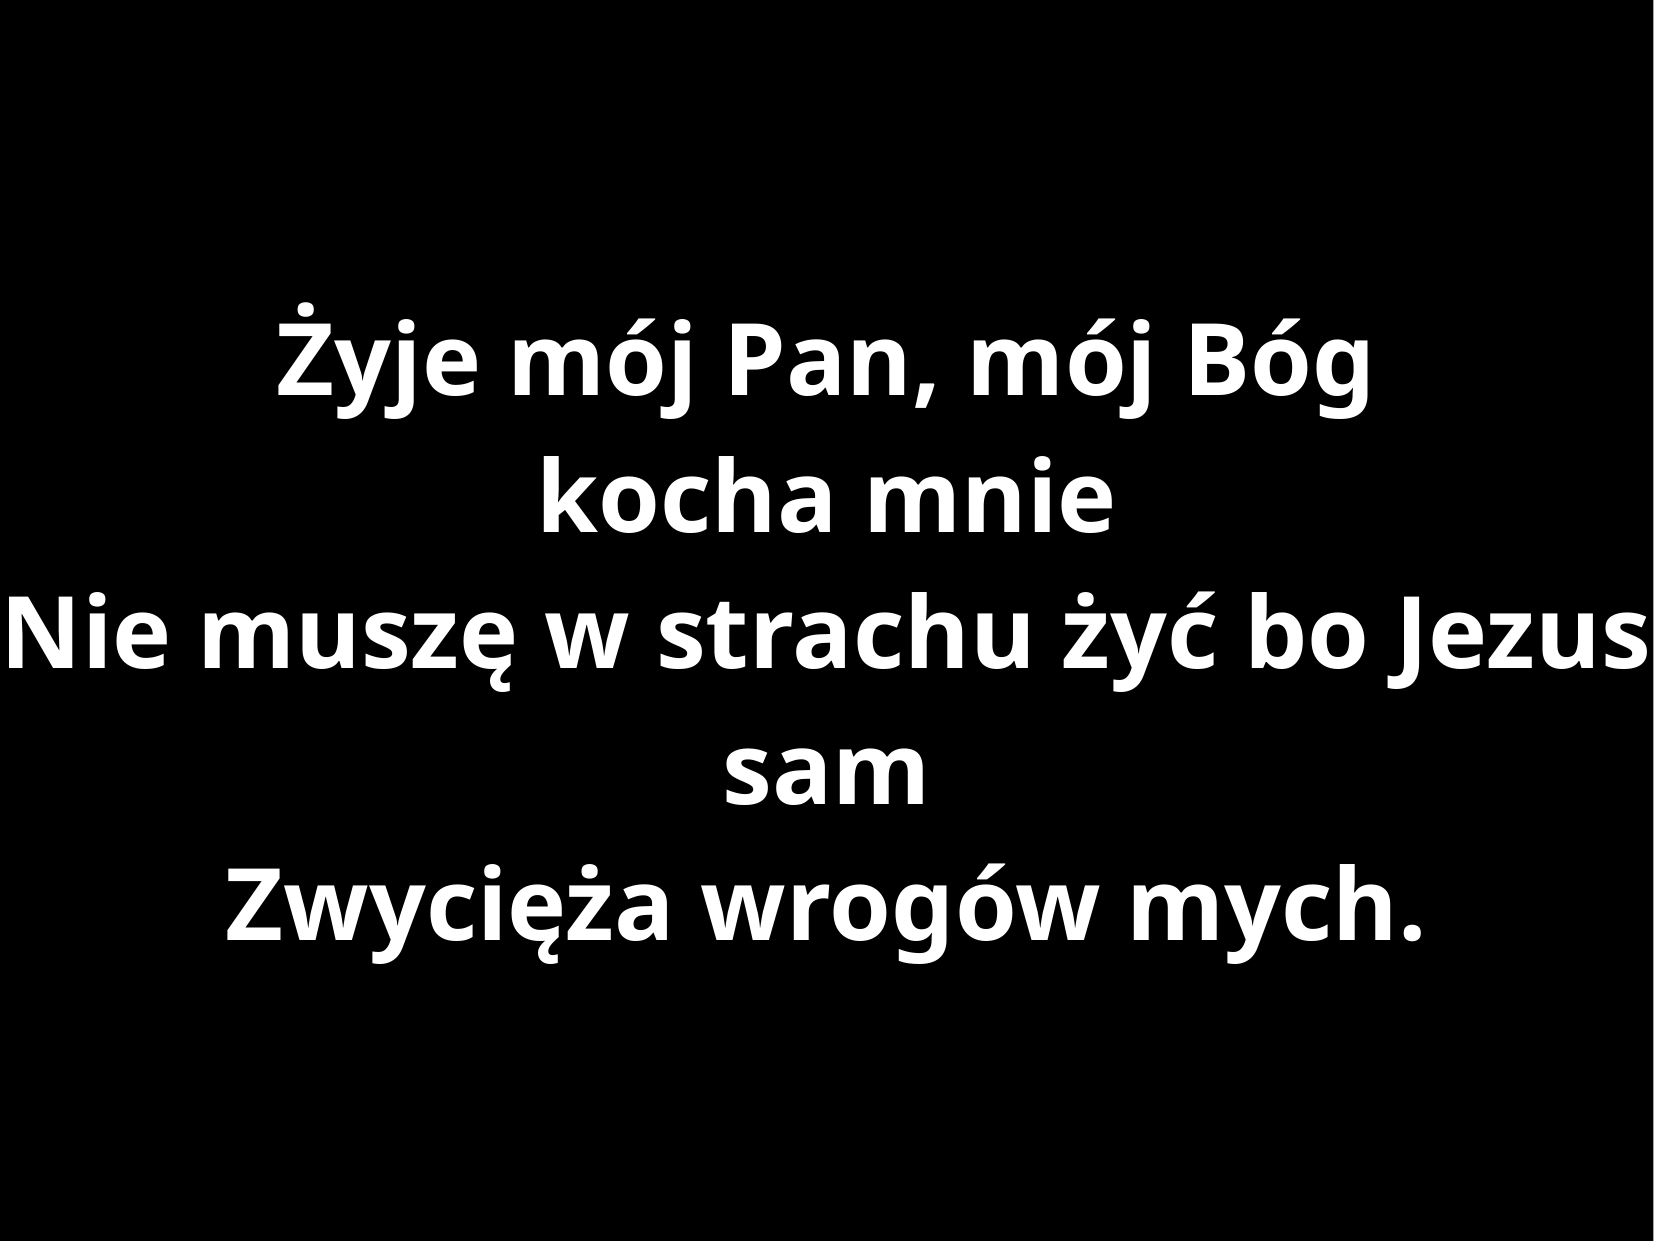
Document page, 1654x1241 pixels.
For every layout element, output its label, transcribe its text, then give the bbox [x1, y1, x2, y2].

title Żyje mój Pan, mój Bóg kocha mnie Nie muszę w strachu żyć bo Jezus sam Zwycięża wrogów mych. [0, 0, 1654, 1241]
